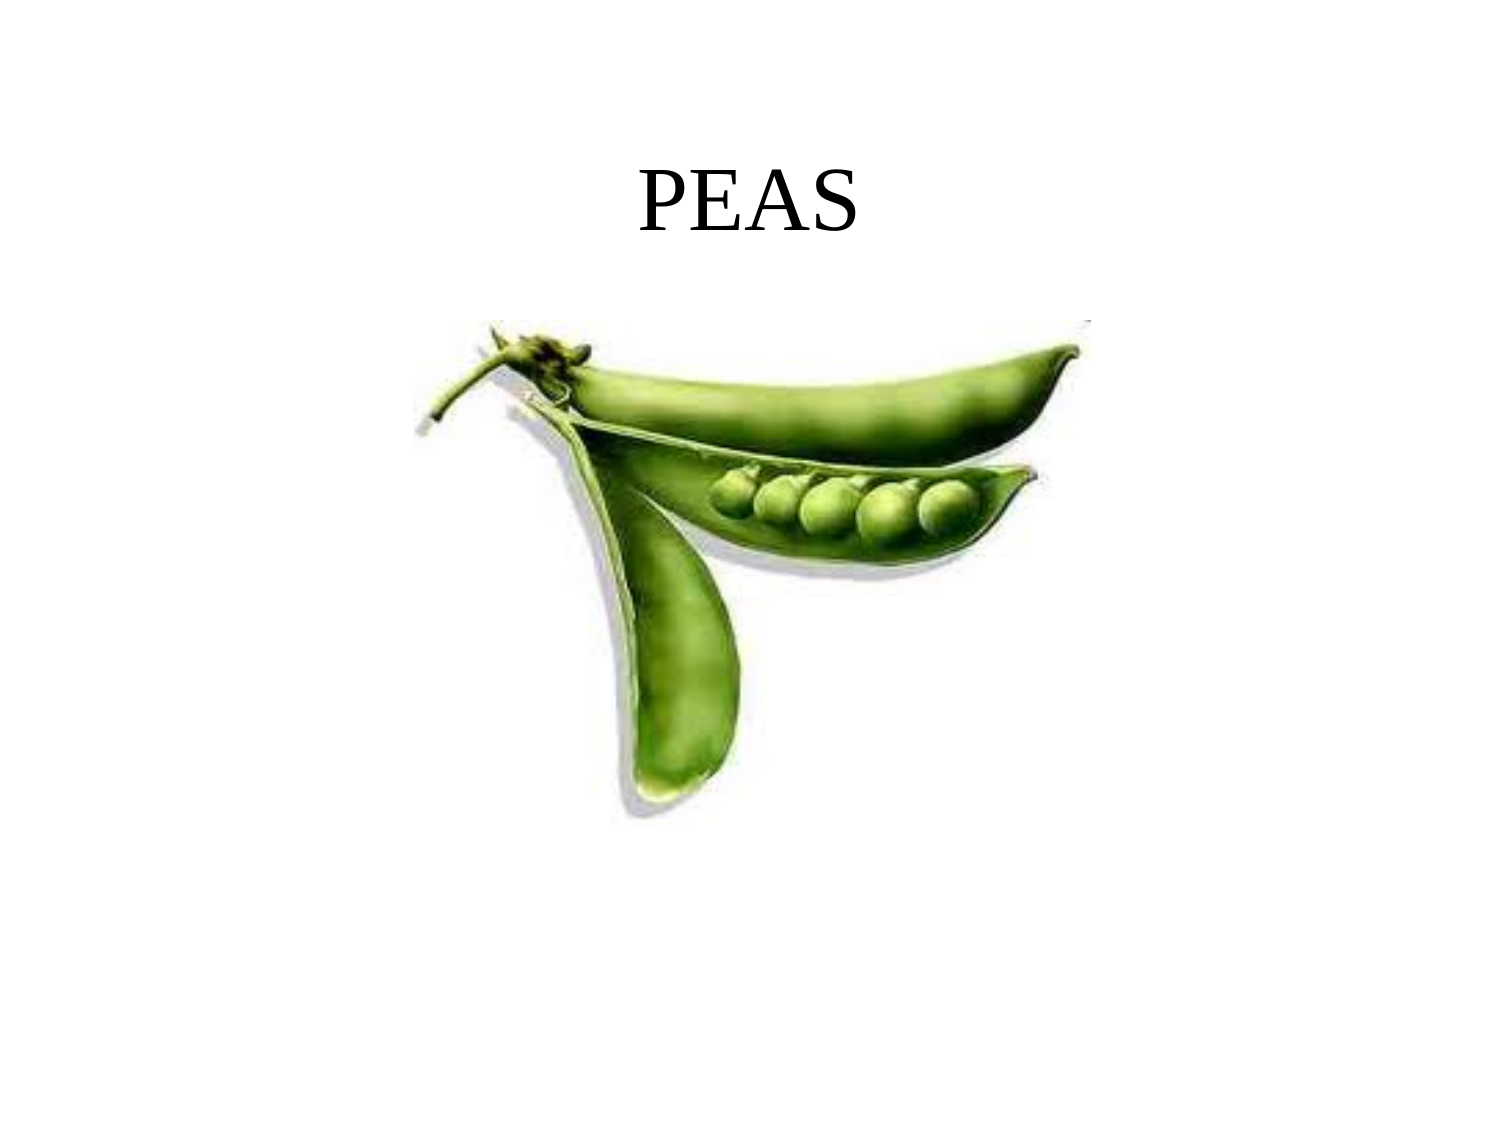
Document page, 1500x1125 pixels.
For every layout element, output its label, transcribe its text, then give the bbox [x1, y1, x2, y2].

title PEAS [112, 76, 1388, 312]
picture [413, 320, 1091, 827]
